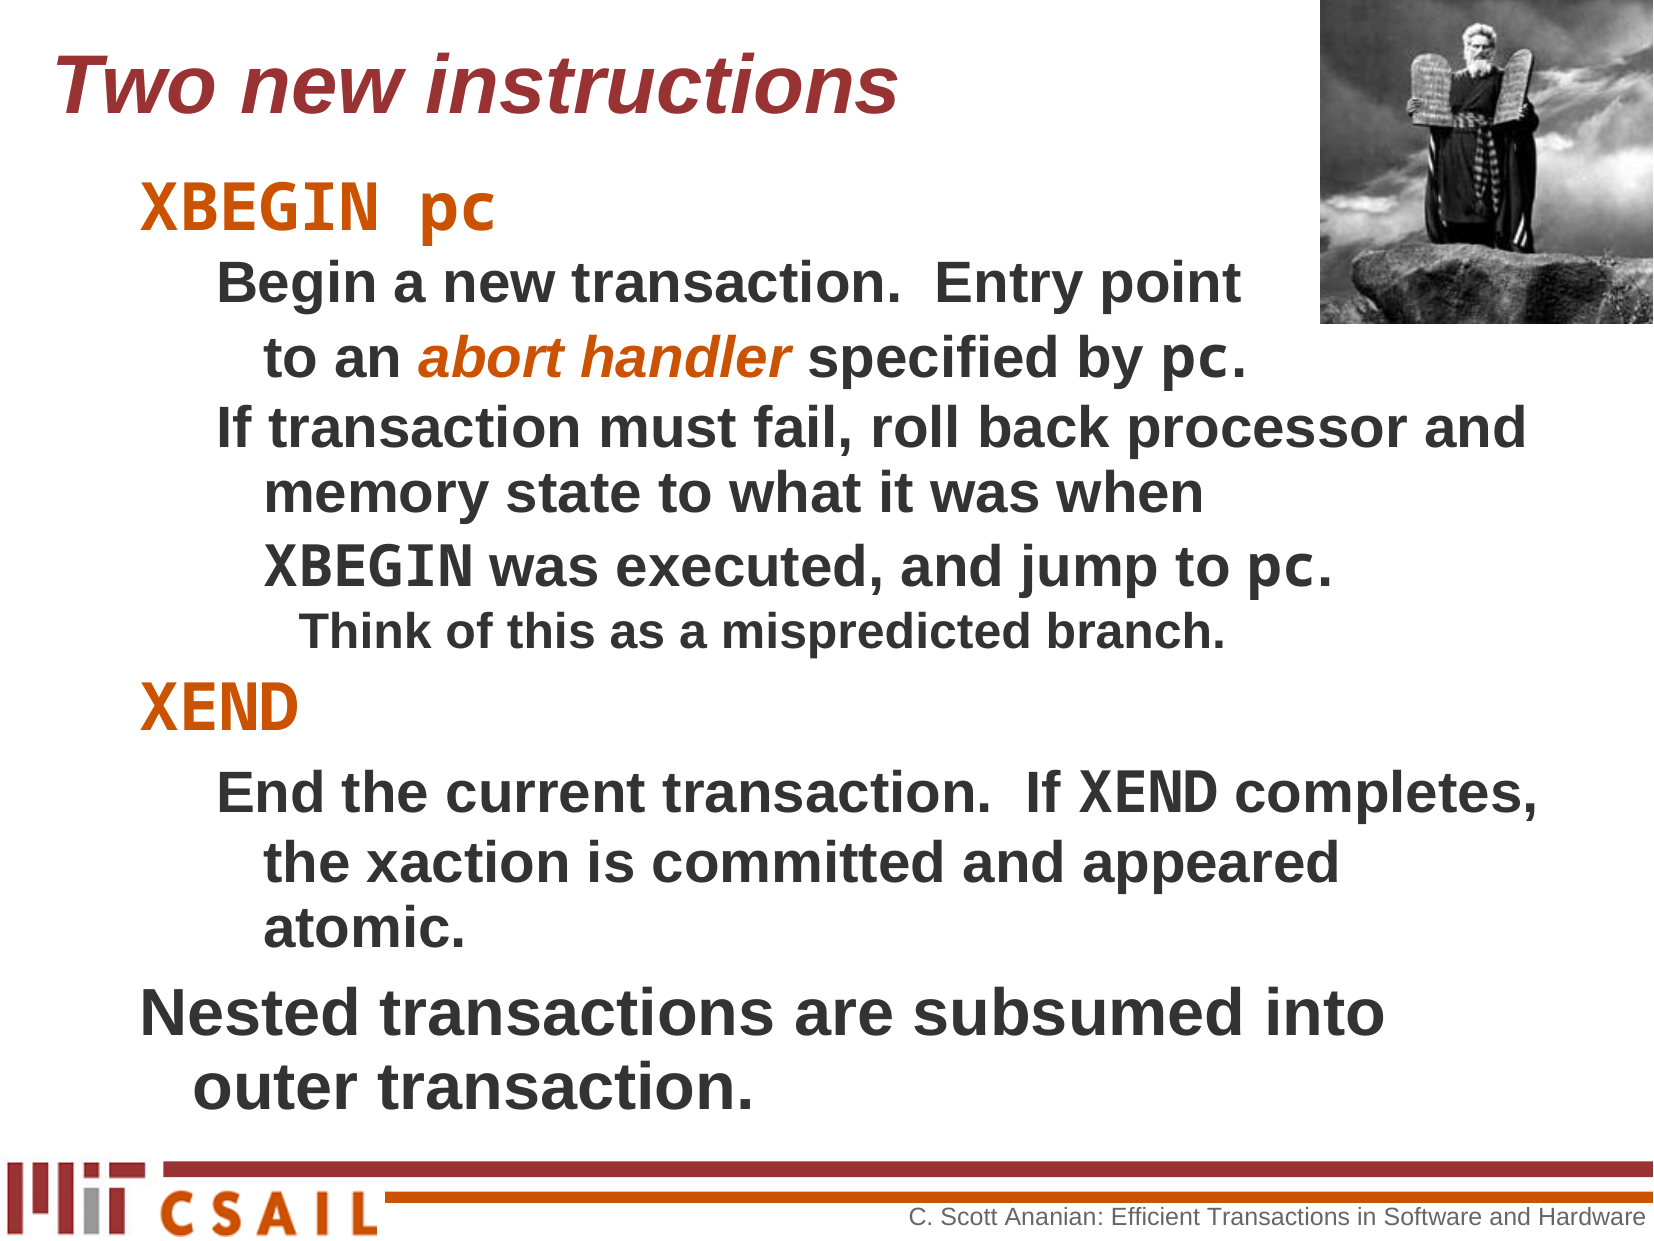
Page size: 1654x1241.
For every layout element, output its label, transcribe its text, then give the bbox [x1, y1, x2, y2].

picture [1320, 0, 1653, 324]
picture [0, 1155, 377, 1237]
list XBEGIN pc Begin a new transaction. Entry point to an abort handler specified by pc. If transaction must fail, roll back processor and memory state to what it was when XBEGIN was executed, and jump to pc. Think of this as a mispredicted branch. XEND End the current transaction. If XEND completes, the xaction is committed and appeared atomic. Nested transactions are subsumed into outer transaction. [121, 159, 1561, 1157]
title Two new instructions [51, 28, 1320, 142]
